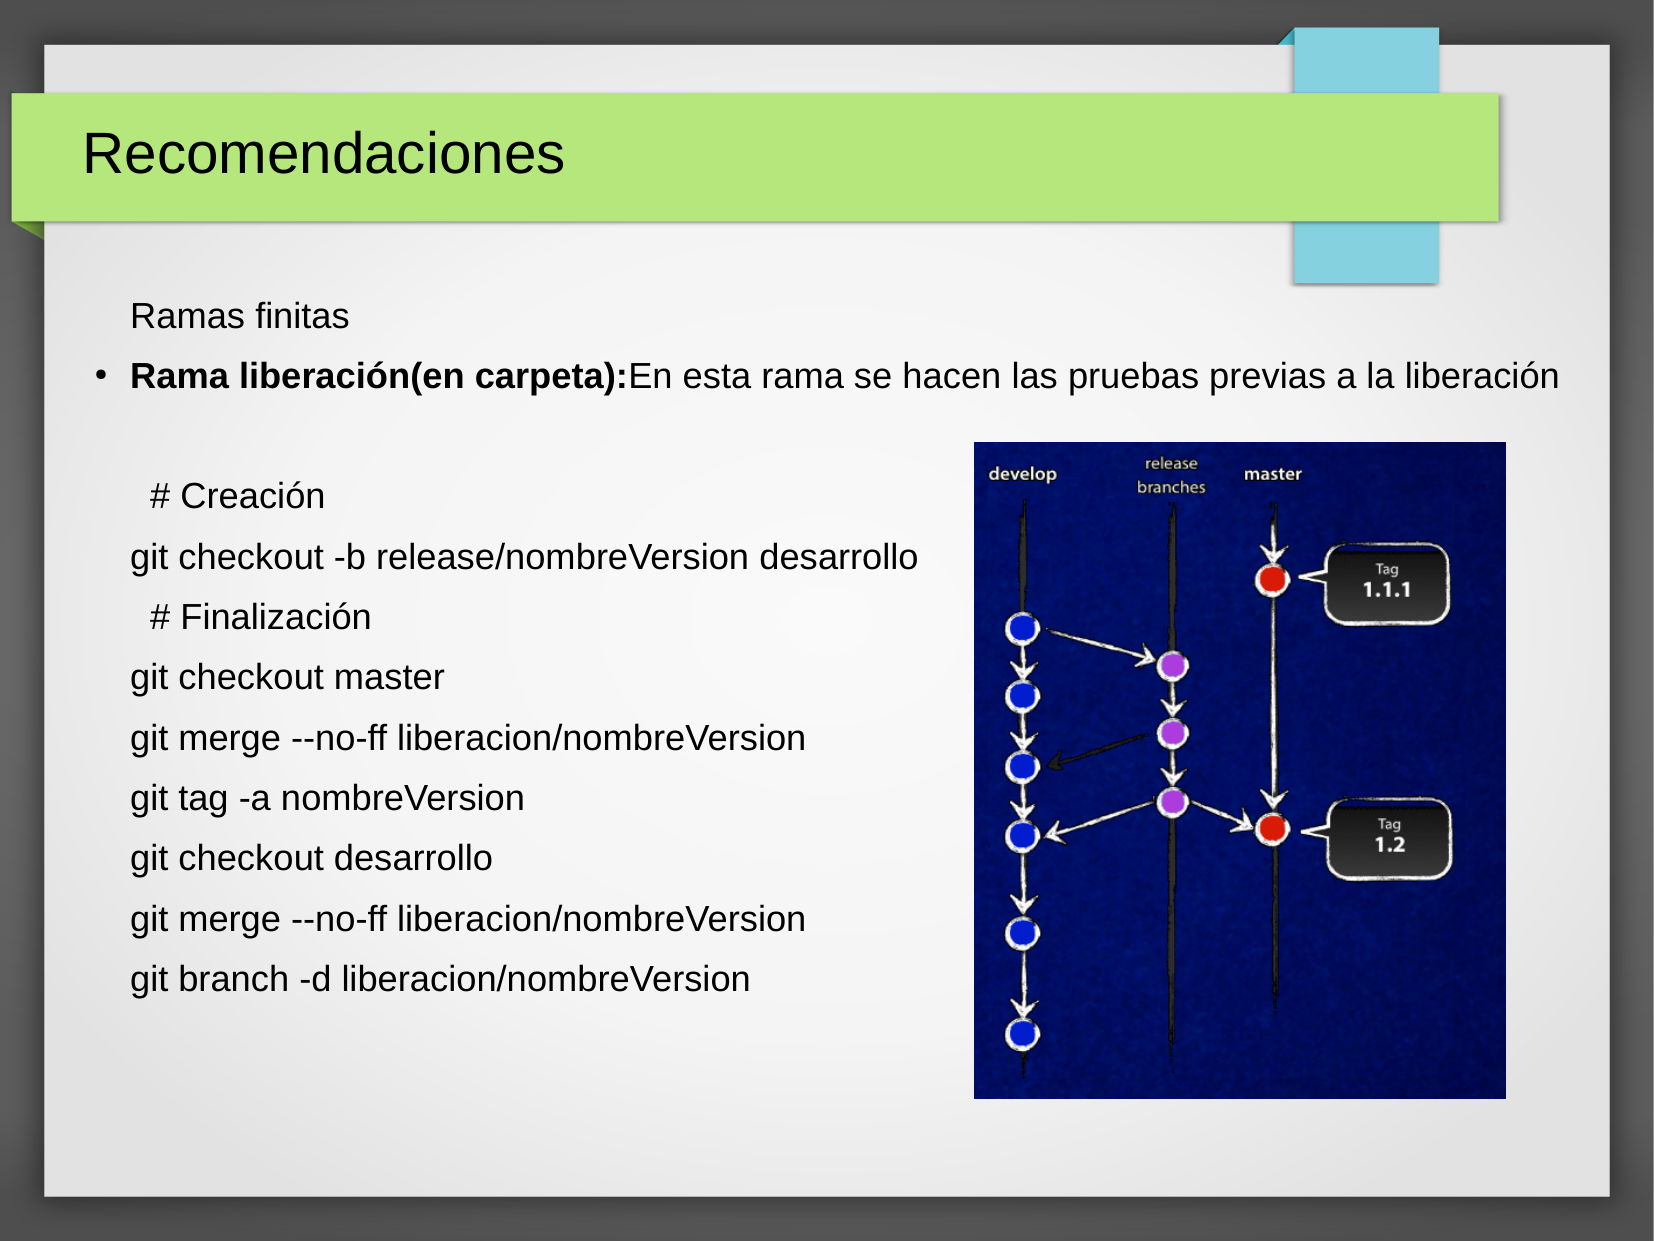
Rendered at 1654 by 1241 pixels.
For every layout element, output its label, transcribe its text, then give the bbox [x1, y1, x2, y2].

list Ramas finitas Rama liberación(en carpeta):En esta rama se hacen las pruebas previas a la liberación # Creación git checkout -b release/nombreVersion desarrollo # Finalización git checkout master git merge --no-ff liberacion/nombreVersion git tag -a nombreVersion git checkout desarrollo git merge --no-ff liberacion/nombreVersion git branch -d liberacion/nombreVersion [82, 295, 1571, 1015]
picture [0, 0, 1654, 1241]
title Recomendaciones [82, 94, 1264, 213]
